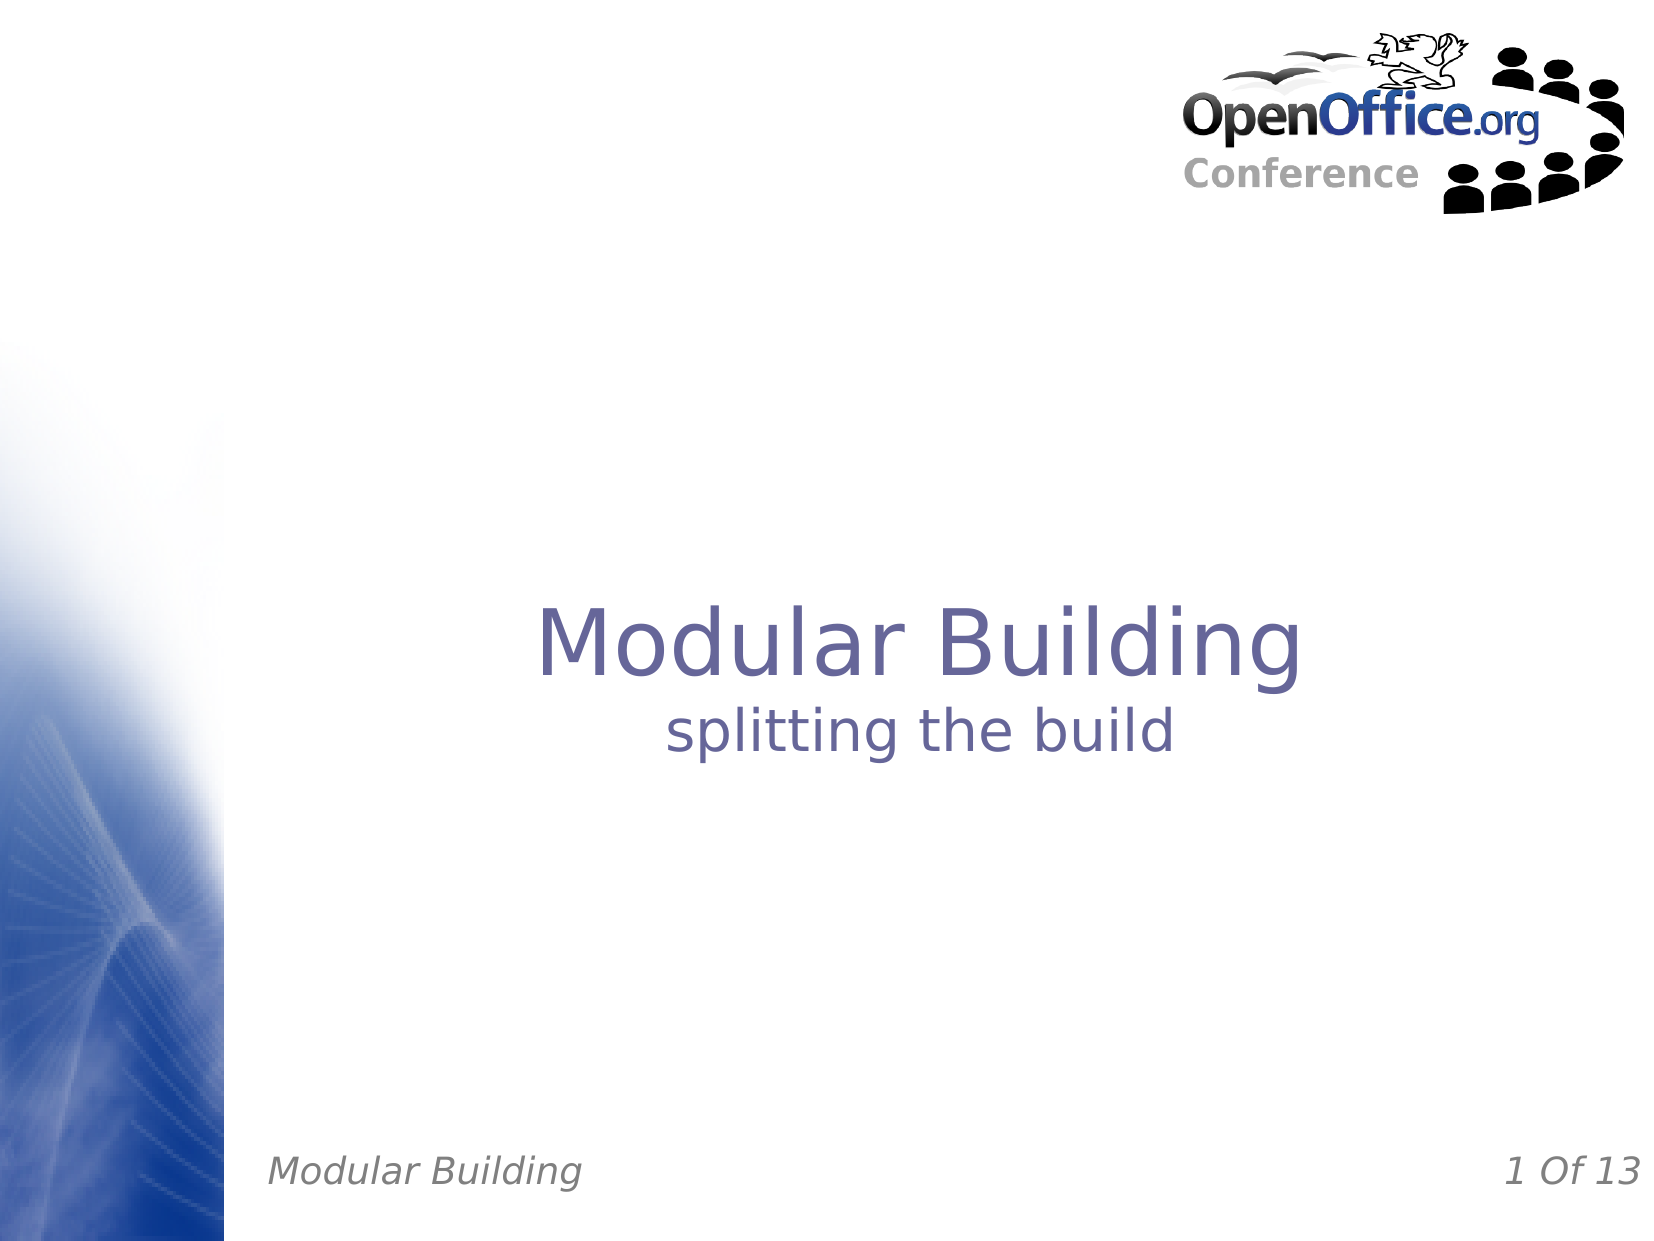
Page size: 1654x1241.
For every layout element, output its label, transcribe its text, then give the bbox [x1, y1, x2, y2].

picture [0, 0, 224, 1241]
subtitle Modular Building splitting the build [223, 223, 1619, 1133]
picture [1183, 33, 1624, 214]
